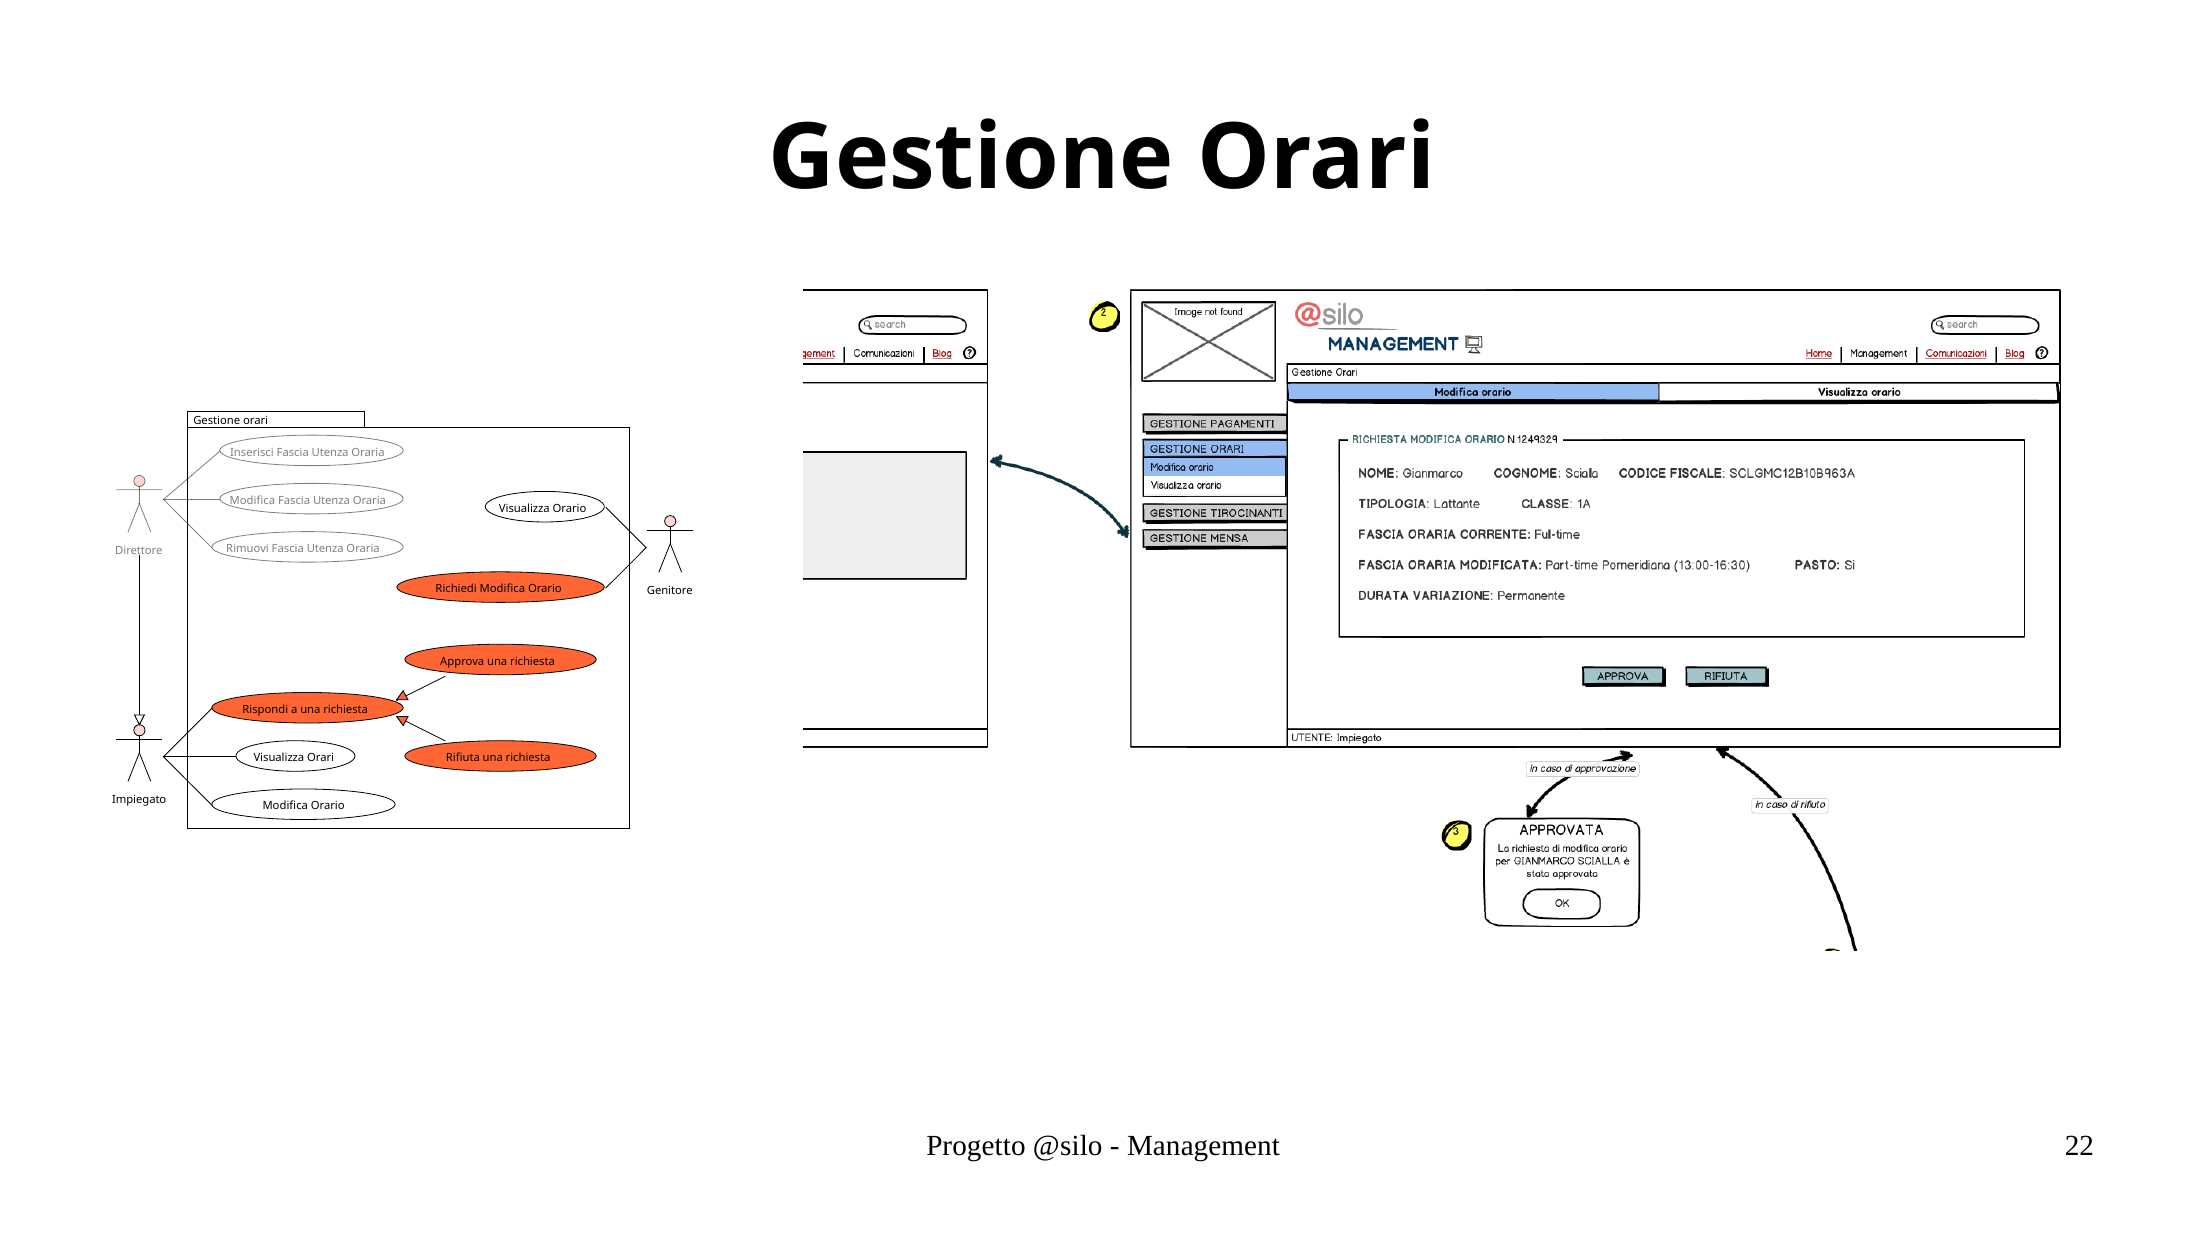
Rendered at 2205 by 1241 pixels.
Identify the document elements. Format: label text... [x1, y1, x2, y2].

picture [82, 394, 727, 846]
title Gestione Orari [110, 49, 2095, 257]
picture [803, 289, 2150, 951]
